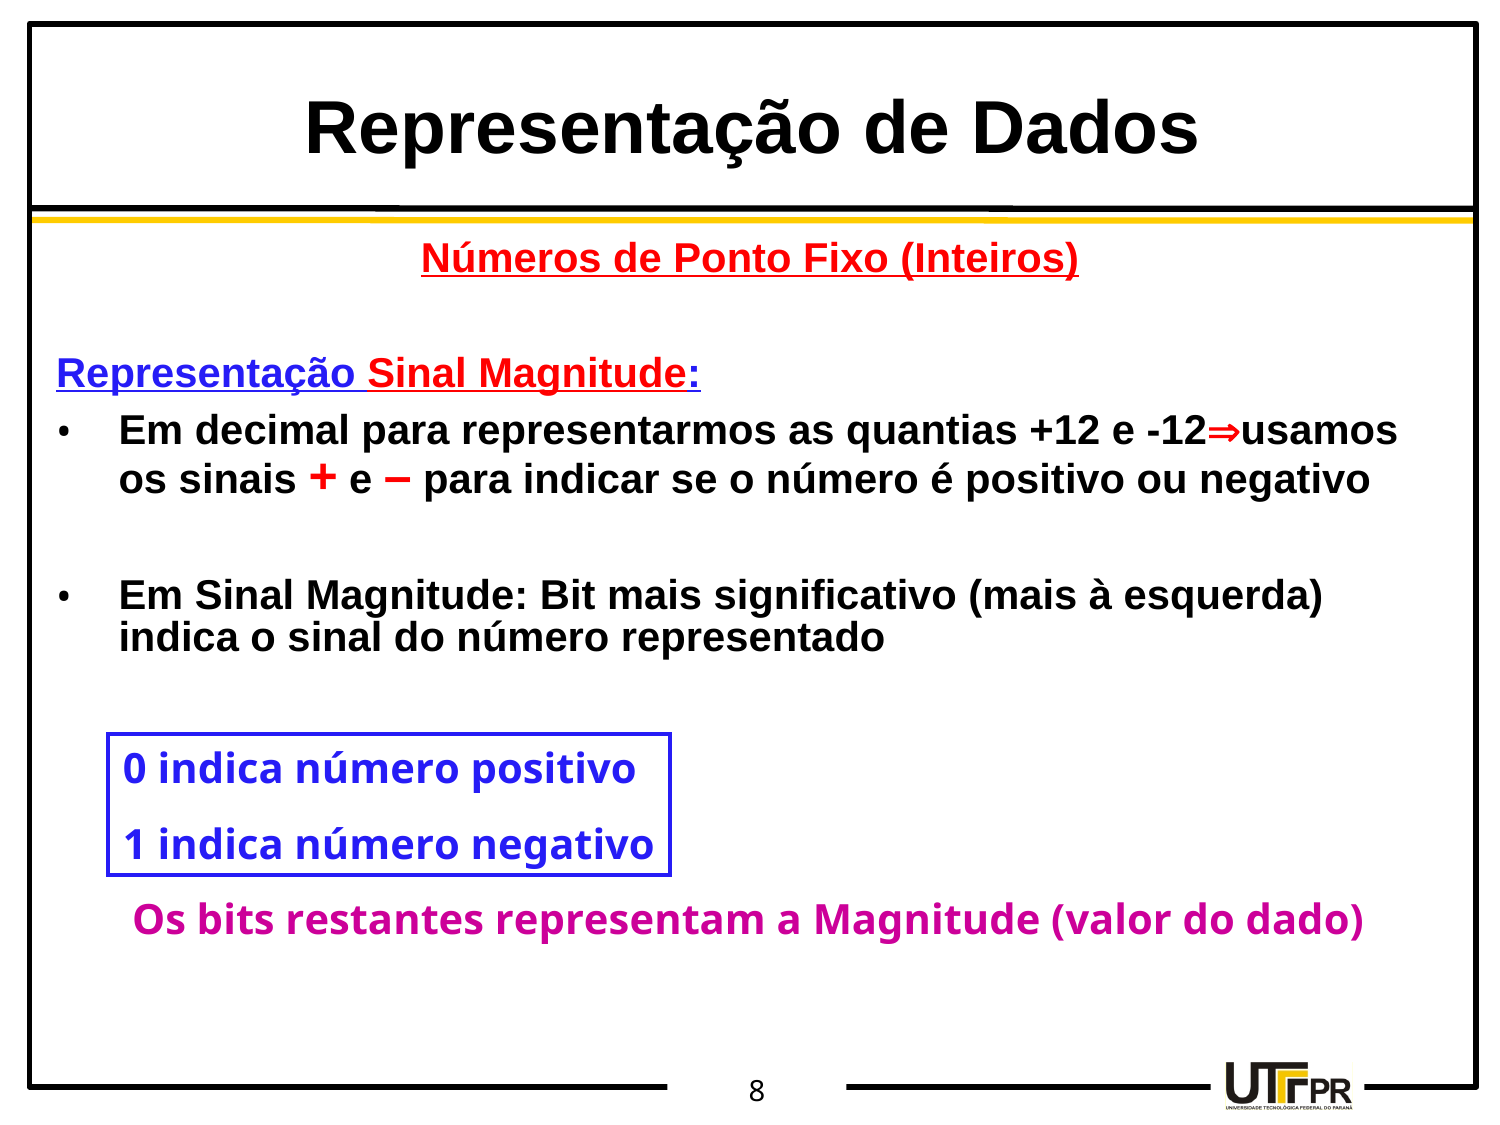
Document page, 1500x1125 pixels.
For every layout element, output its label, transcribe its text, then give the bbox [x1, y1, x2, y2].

title Representação de Dados [29, 85, 1477, 180]
text_box Os bits restantes representam a Magnitude (valor do dado) [117, 885, 1380, 951]
text_box 0 indica número positivo 1 indica número negativo [108, 733, 671, 876]
list Números de Ponto Fixo (Inteiros) Representação Sinal Magnitude: Em decimal para representarmos as quantias +12 e -12usamos os sinais + e – para indicar se o número é positivo ou negativo Em Sinal Magnitude: Bit mais significativo (mais à esquerda) indica o sinal do número representado [41, 231, 1459, 1001]
picture [1225, 1062, 1353, 1110]
